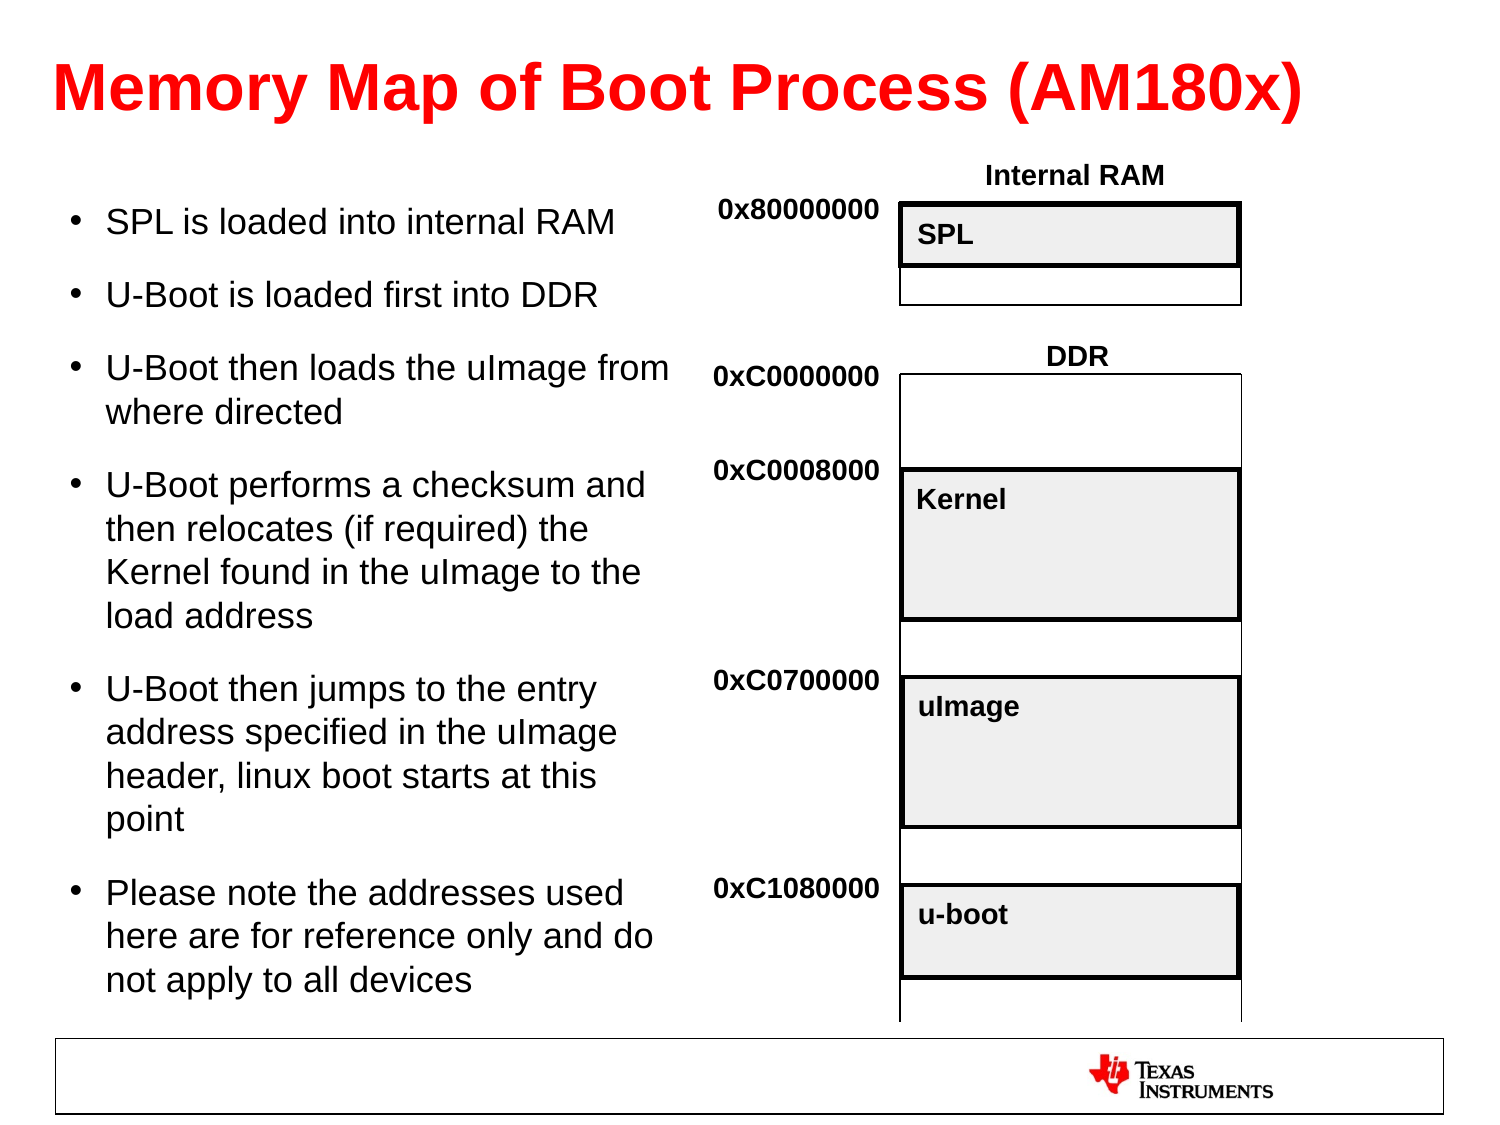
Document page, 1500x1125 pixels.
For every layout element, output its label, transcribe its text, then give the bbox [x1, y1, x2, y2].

text_box DDR [976, 329, 1179, 381]
text_box 0xC0008000 [693, 443, 896, 495]
text_box u-boot [903, 887, 1024, 939]
text_box SPL [902, 207, 990, 258]
text_box [900, 204, 1238, 266]
picture [1087, 1052, 1274, 1099]
text_box [902, 469, 1240, 620]
text_box 0x80000000 [693, 182, 896, 233]
list SPL is loaded into internal RAM U-Boot is loaded first into DDR U-Boot then loads the uImage from where directed U-Boot performs a checksum and then relocates (if required) the Kernel found in the uImage to the load address U-Boot then jumps to the entry address specified in the uImage header, linux boot starts at this point Please note the addresses used here are for reference only and do not apply to all devices [54, 190, 694, 1015]
text_box uImage [903, 679, 1036, 731]
text_box 0xC0700000 [693, 653, 896, 704]
text_box [901, 885, 1239, 978]
text_box 0xC0000000 [692, 349, 895, 400]
text_box 0xC1080000 [693, 861, 896, 913]
title Memory Map of Boot Process (AM180x) [37, 23, 1426, 158]
text_box Kernel [901, 472, 1023, 523]
text_box Internal RAM [950, 148, 1201, 200]
text_box [902, 677, 1240, 828]
